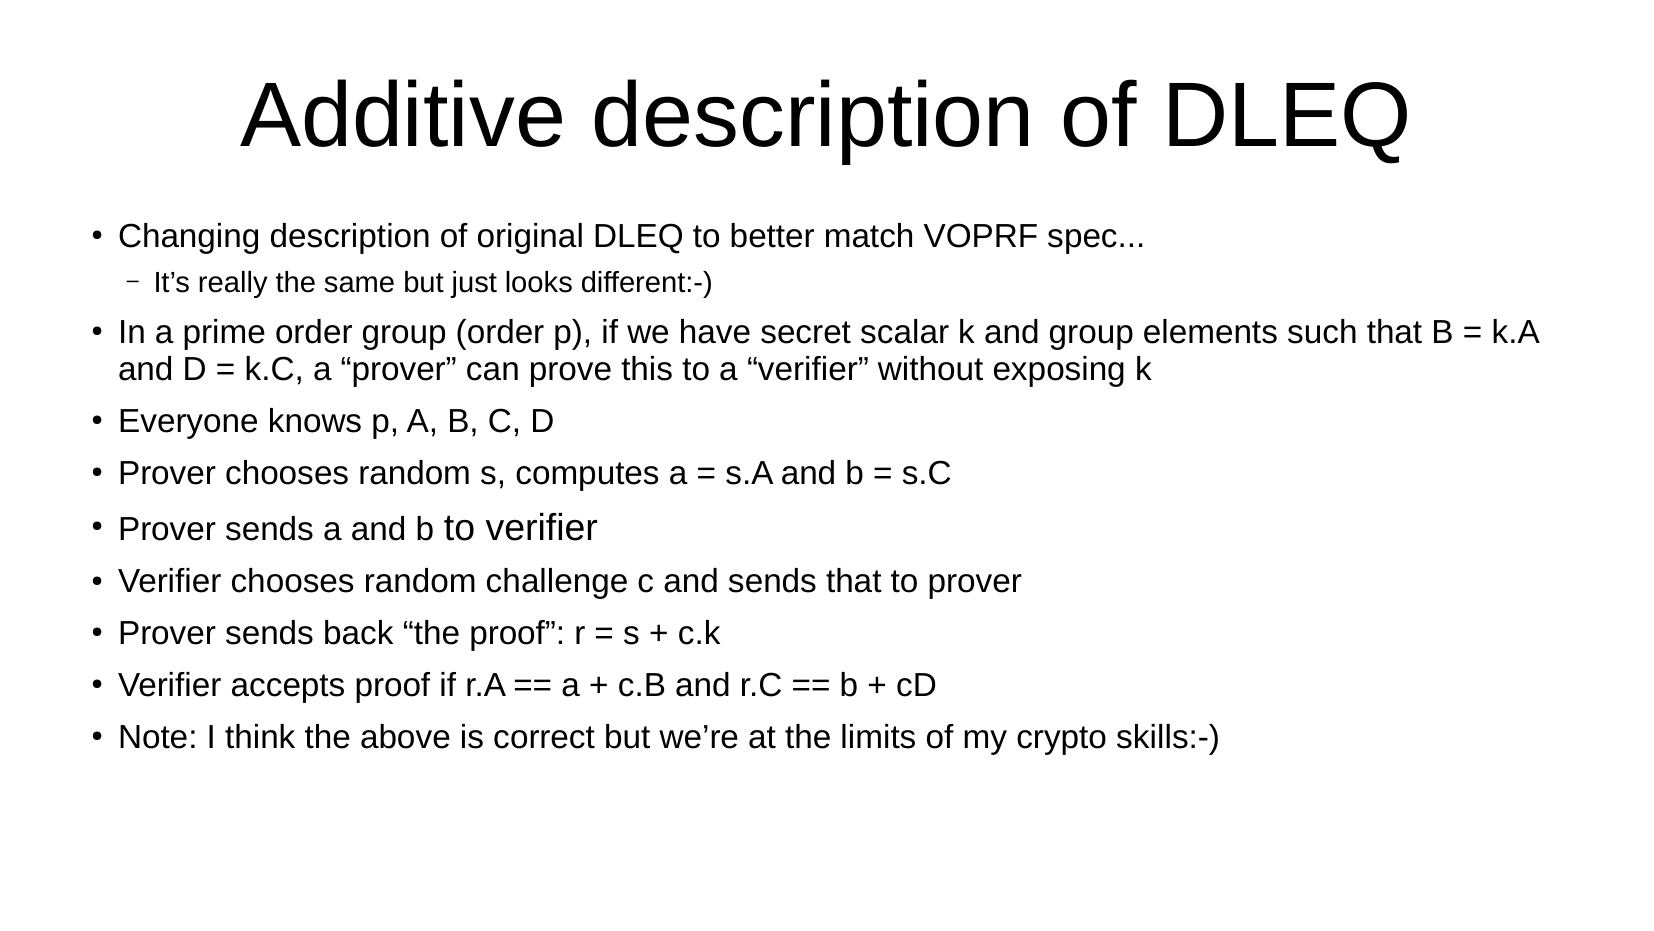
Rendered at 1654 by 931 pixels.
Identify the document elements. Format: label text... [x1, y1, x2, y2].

title Additive description of DLEQ [82, 37, 1571, 193]
list Changing description of original DLEQ to better match VOPRF spec... It’s really the same but just looks different:-) In a prime order group (order p), if we have secret scalar k and group elements such that B = k.A and D = k.C, a “prover” can prove this to a “verifier” without exposing k Everyone knows p, A, B, C, D Prover chooses random s, computes a = s.A and b = s.C Prover sends a and b to verifier Verifier chooses random challenge c and sends that to prover Prover sends back “the proof”: r = s + c.k Verifier accepts proof if r.A == a + c.B and r.C == b + cD Note: I think the above is correct but we’re at the limits of my crypto skills:-) [82, 217, 1571, 758]
